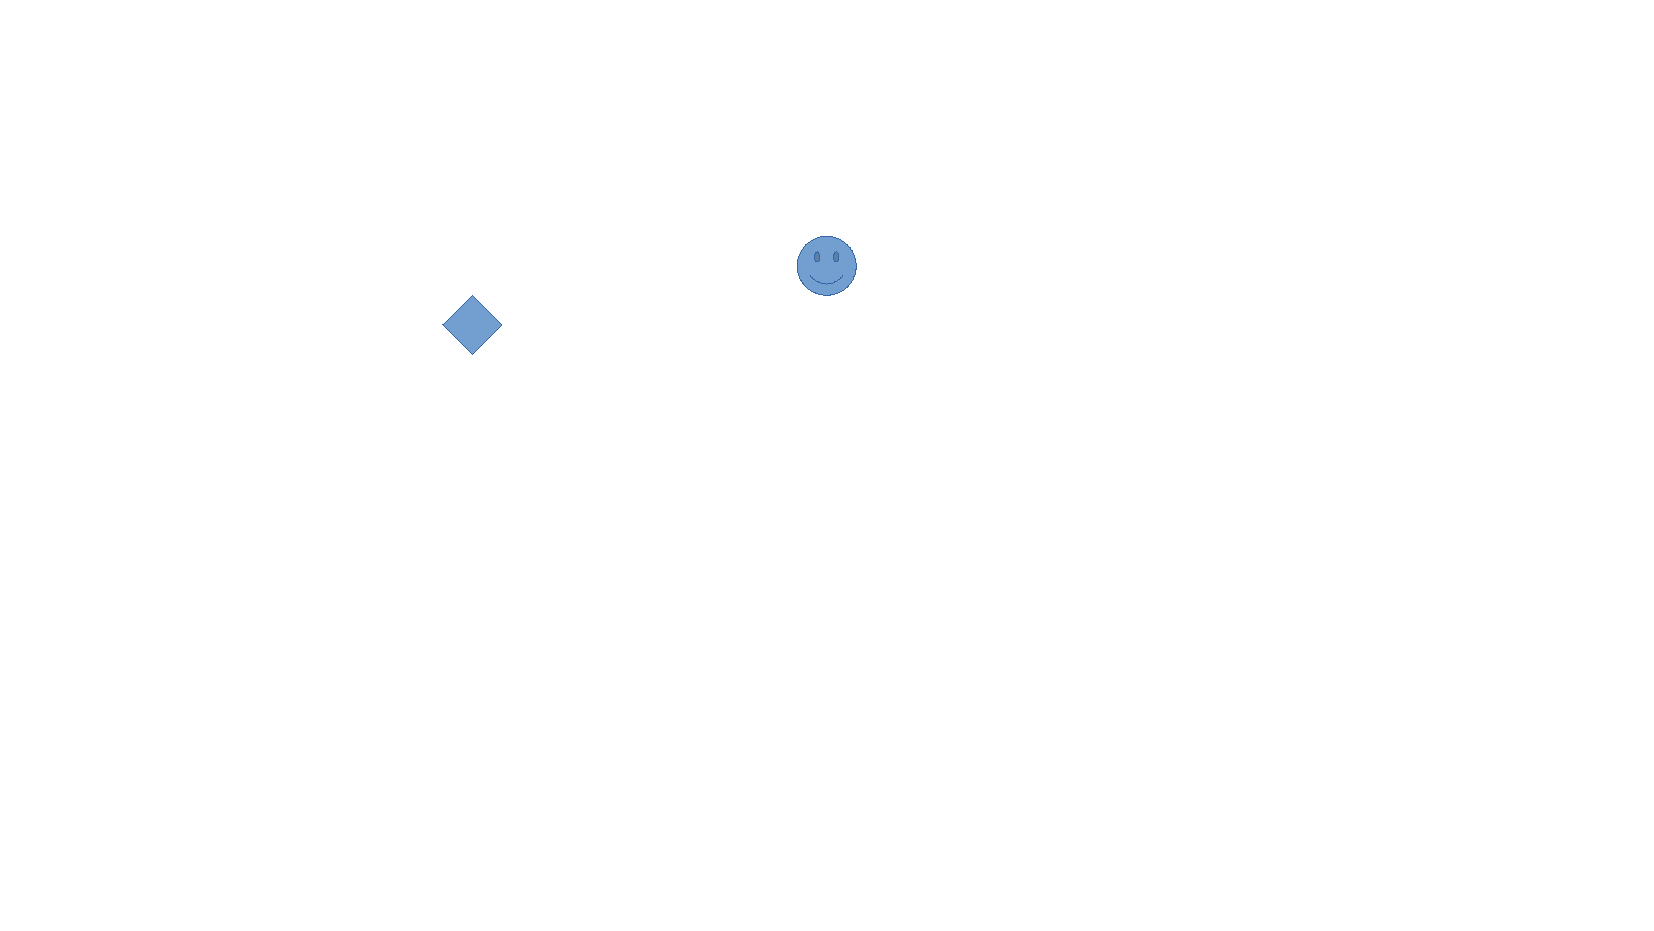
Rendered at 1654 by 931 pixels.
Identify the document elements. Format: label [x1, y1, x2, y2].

text_box [442, 295, 502, 355]
text_box [797, 236, 857, 296]
